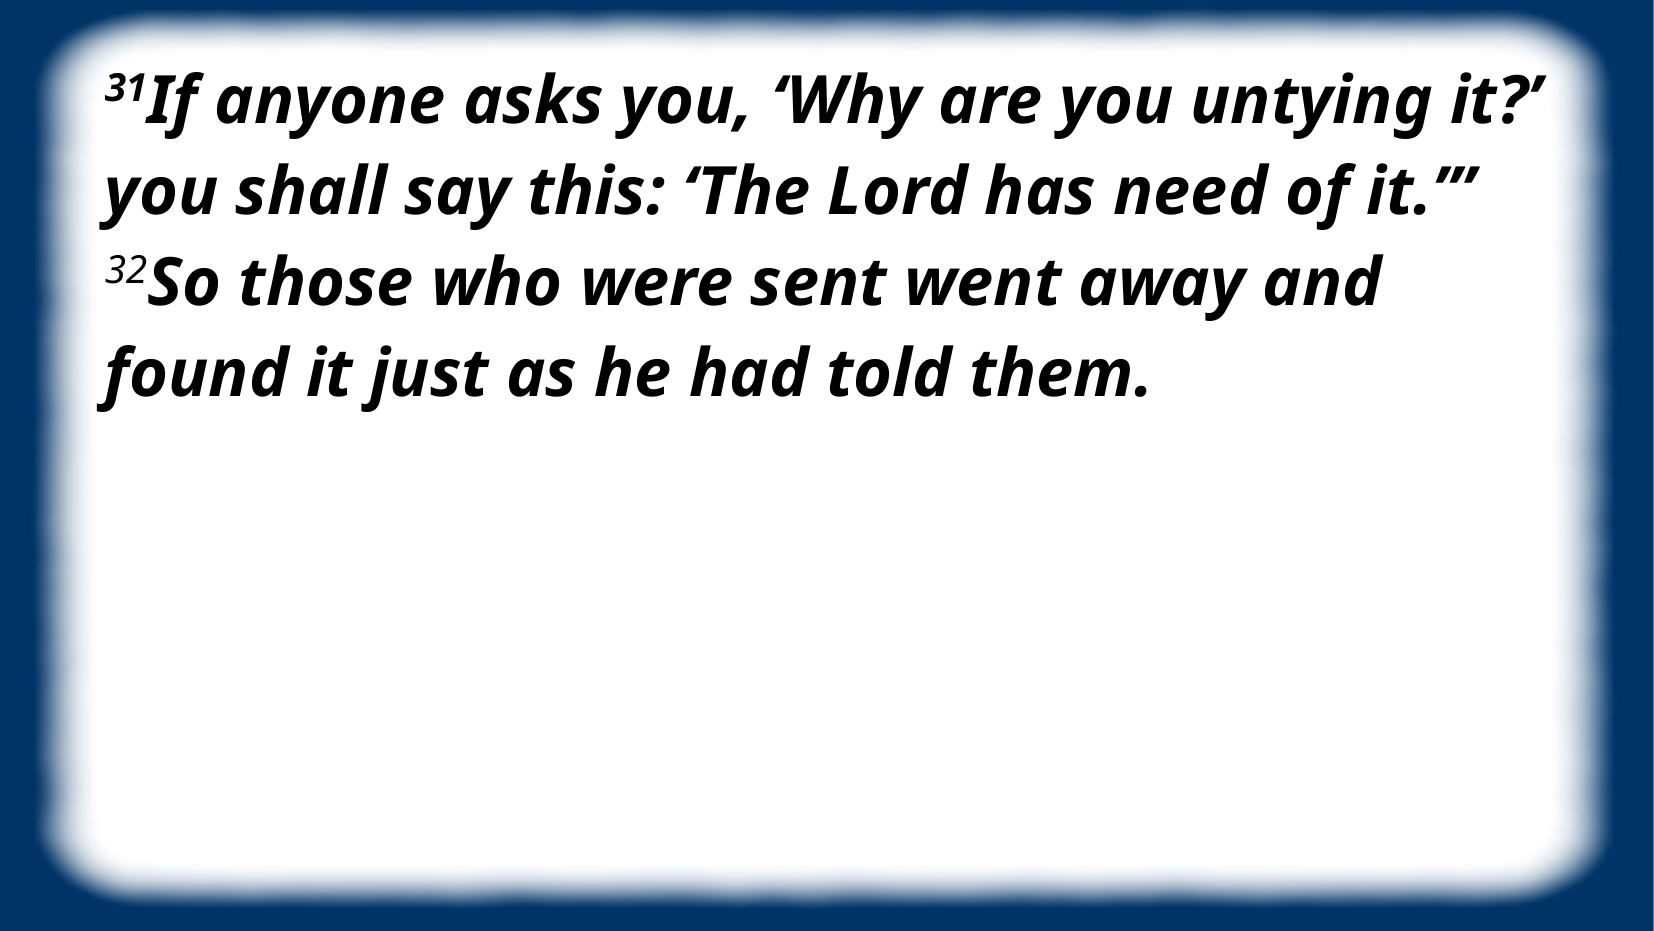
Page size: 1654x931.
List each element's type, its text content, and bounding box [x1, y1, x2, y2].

text_box 31If anyone asks you, ‘Why are you untying it?’ you shall say this: ‘The Lord has need of it.’” 32So those who were sent went away and found it just as he had told them. [90, 45, 1561, 421]
picture [0, 0, 1654, 931]
